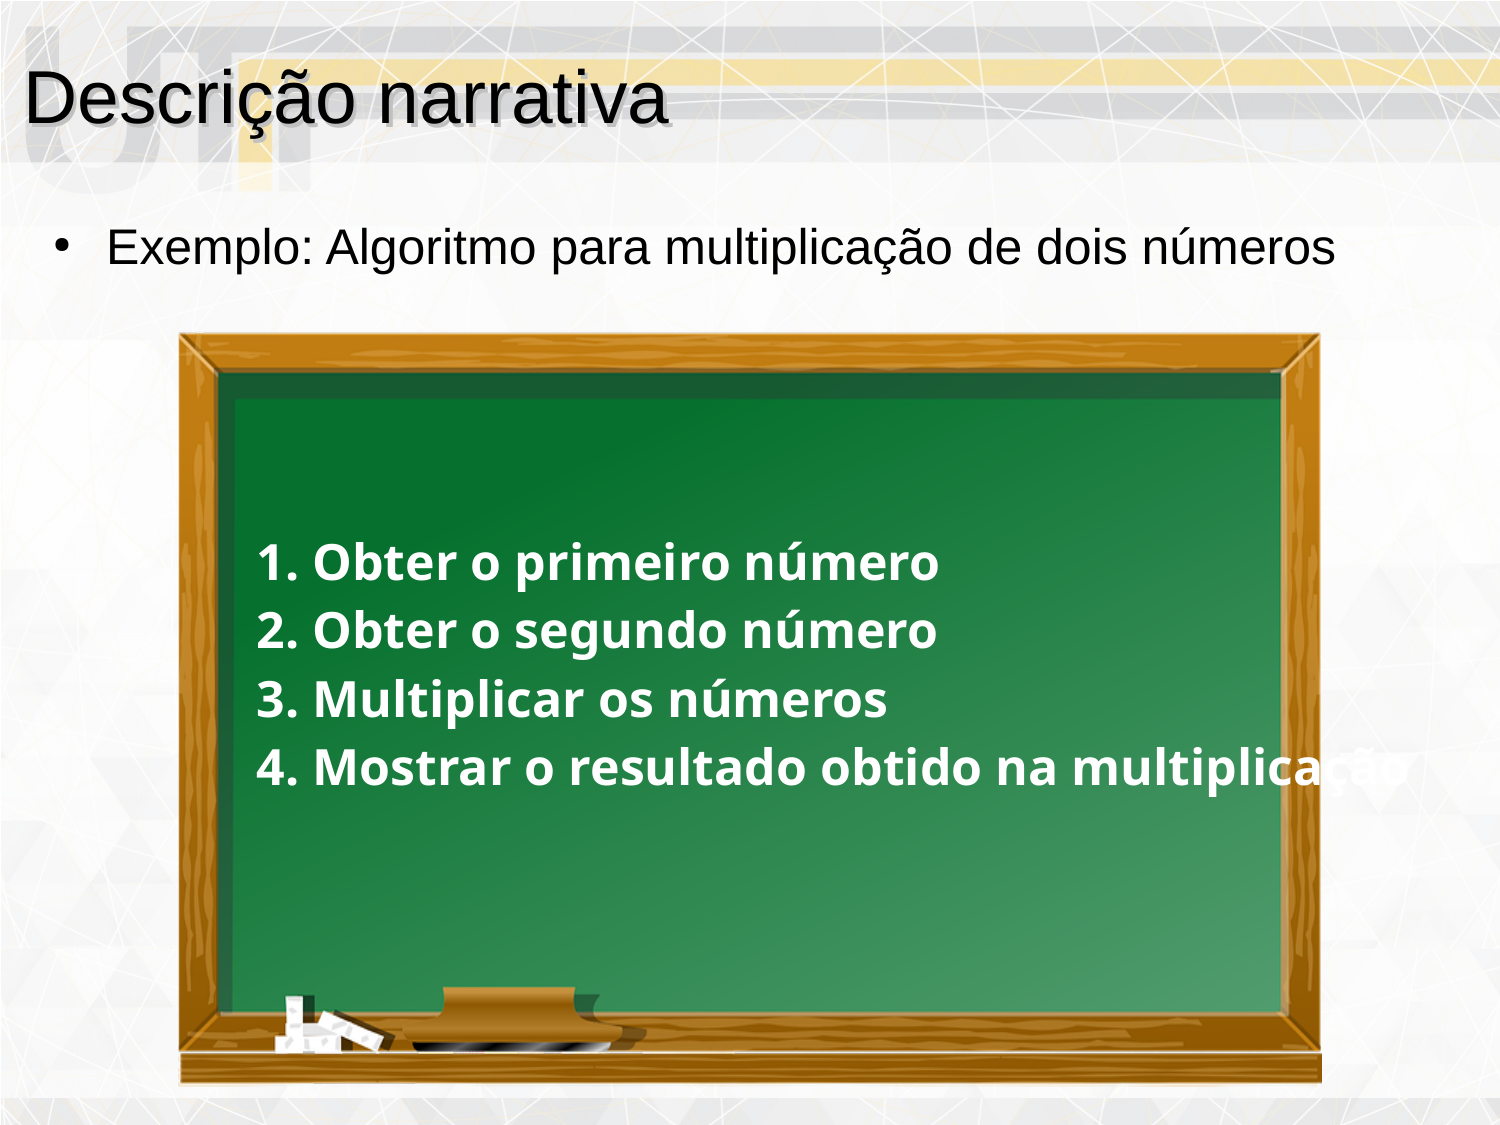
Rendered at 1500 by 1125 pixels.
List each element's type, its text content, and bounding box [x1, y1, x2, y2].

text_box 1. Obter o primeiro número 2. Obter o segundo número 3. Multiplicar os números 4. Mostrar o resultado obtido na multiplicação [241, 519, 1244, 783]
title Descrição narrativa [23, 18, 1489, 178]
picture [178, 330, 1322, 1087]
list Exemplo: Algoritmo para multiplicação de dois números [35, 224, 1477, 1087]
